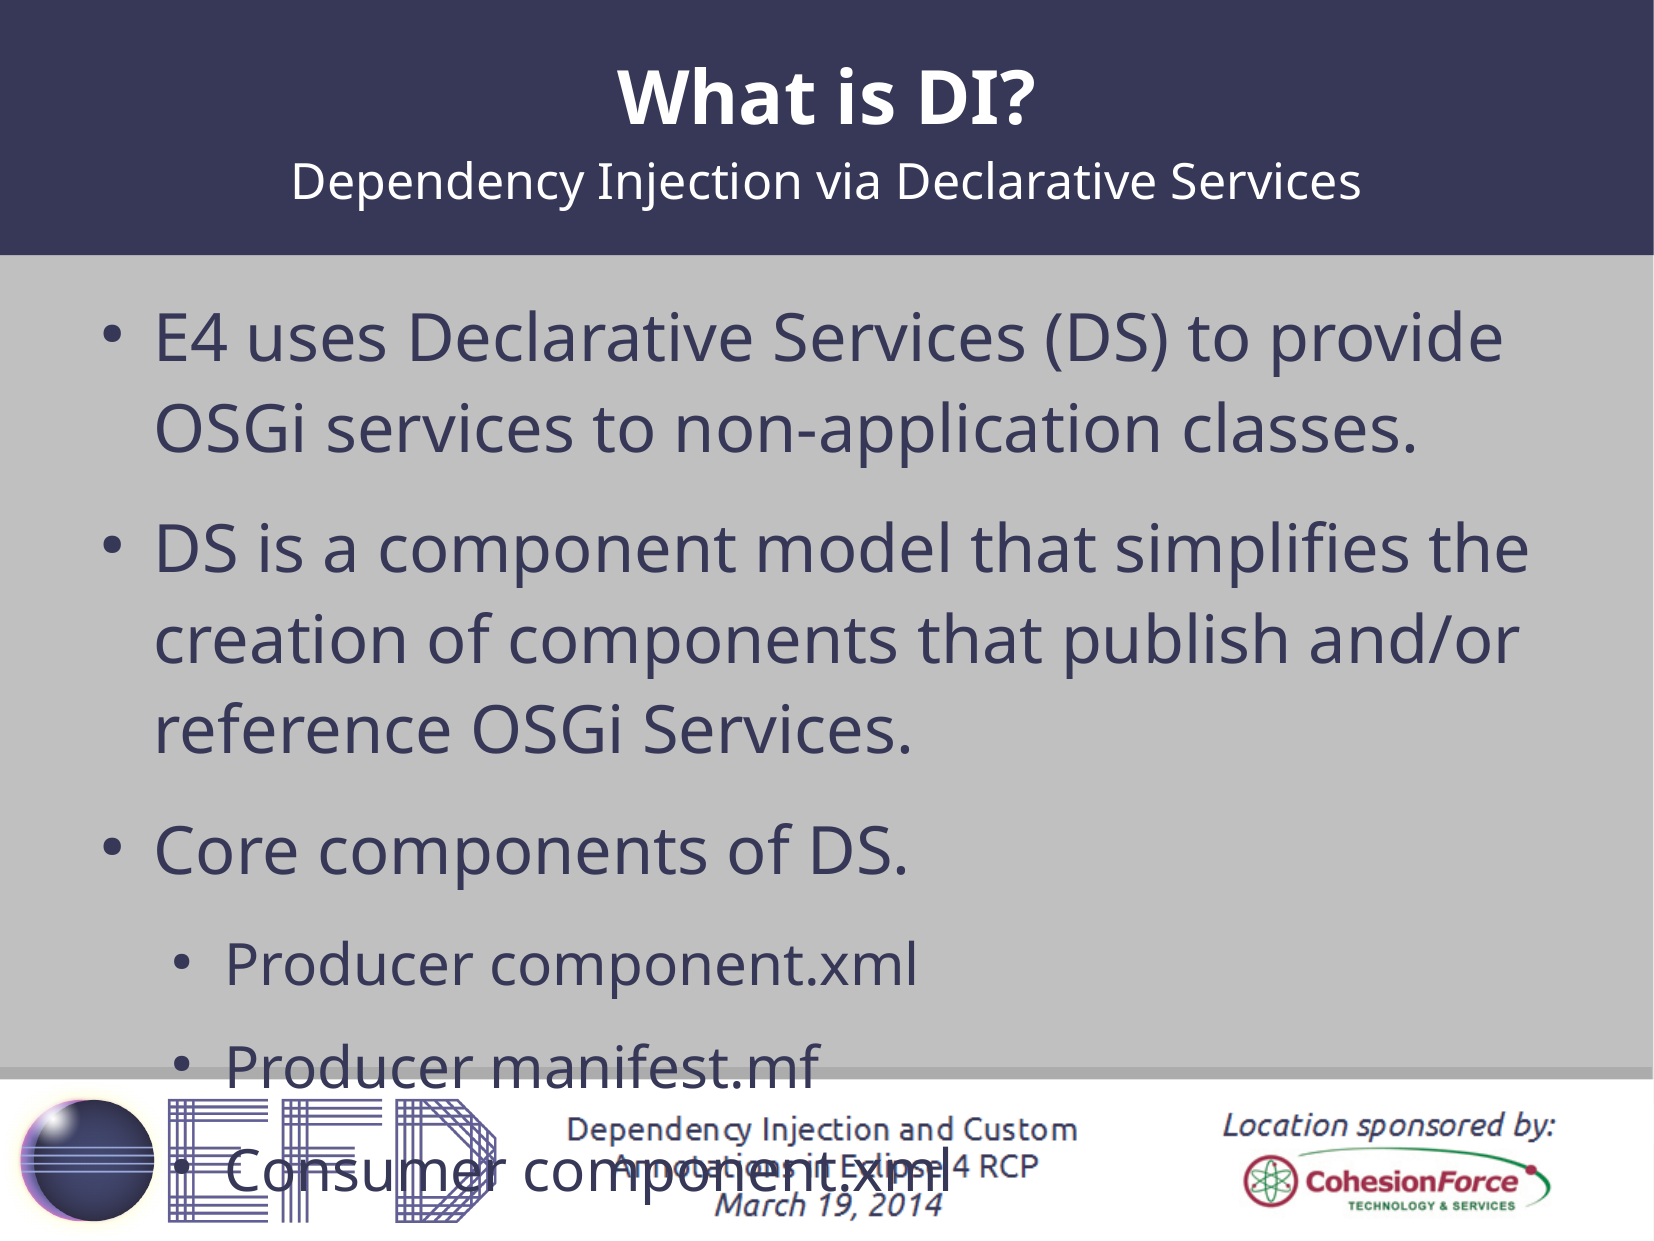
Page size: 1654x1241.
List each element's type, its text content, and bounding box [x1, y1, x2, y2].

title What is DI? Dependency Injection via Declarative Services [82, 25, 1571, 233]
picture [549, 1109, 1105, 1241]
picture [0, 1079, 497, 1241]
picture [1110, 1104, 1654, 1241]
list E4 uses Declarative Services (DS) to provide OSGi services to non-application classes. DS is a component model that simplifies the creation of components that publish and/or reference OSGi Services. Core components of DS. Producer component.xml Producer manifest.mf Consumer component.xml [82, 290, 1538, 1109]
